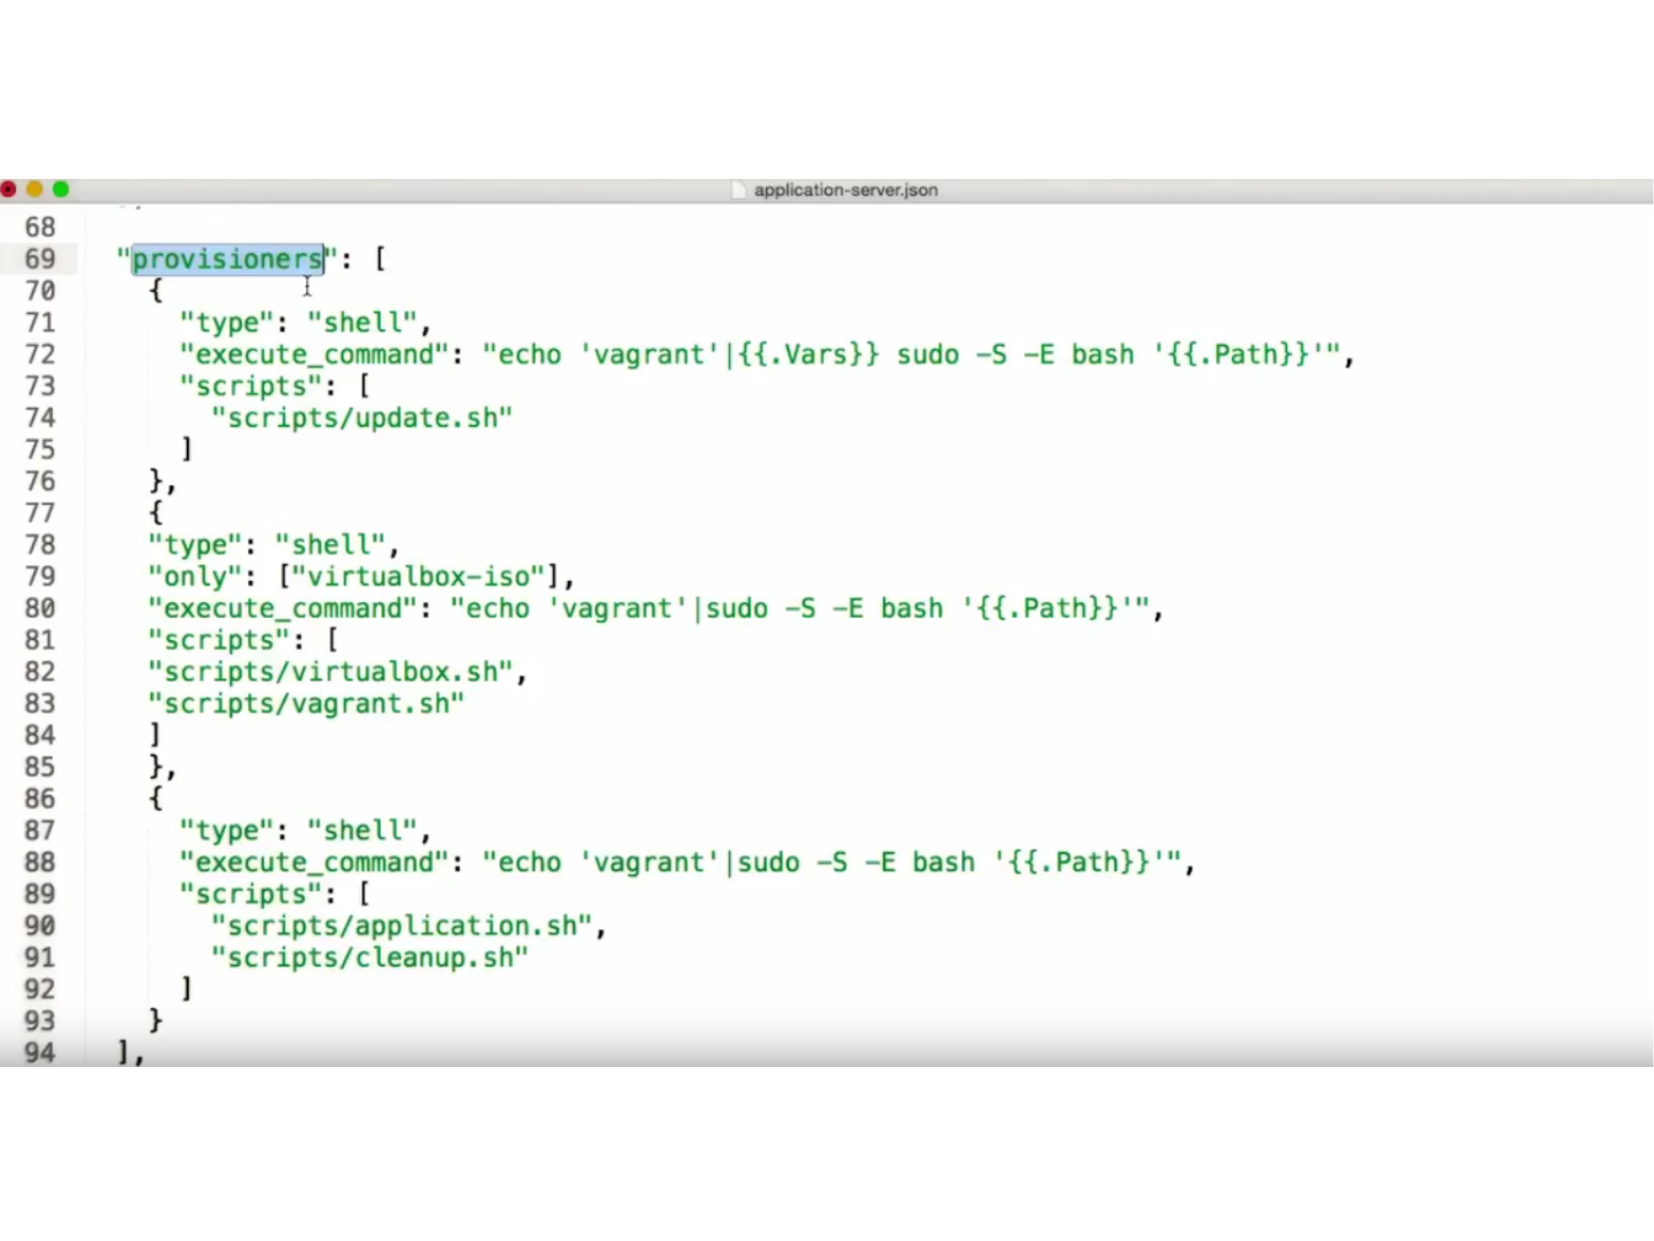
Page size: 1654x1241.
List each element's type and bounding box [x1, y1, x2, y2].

picture [0, 179, 1654, 1067]
